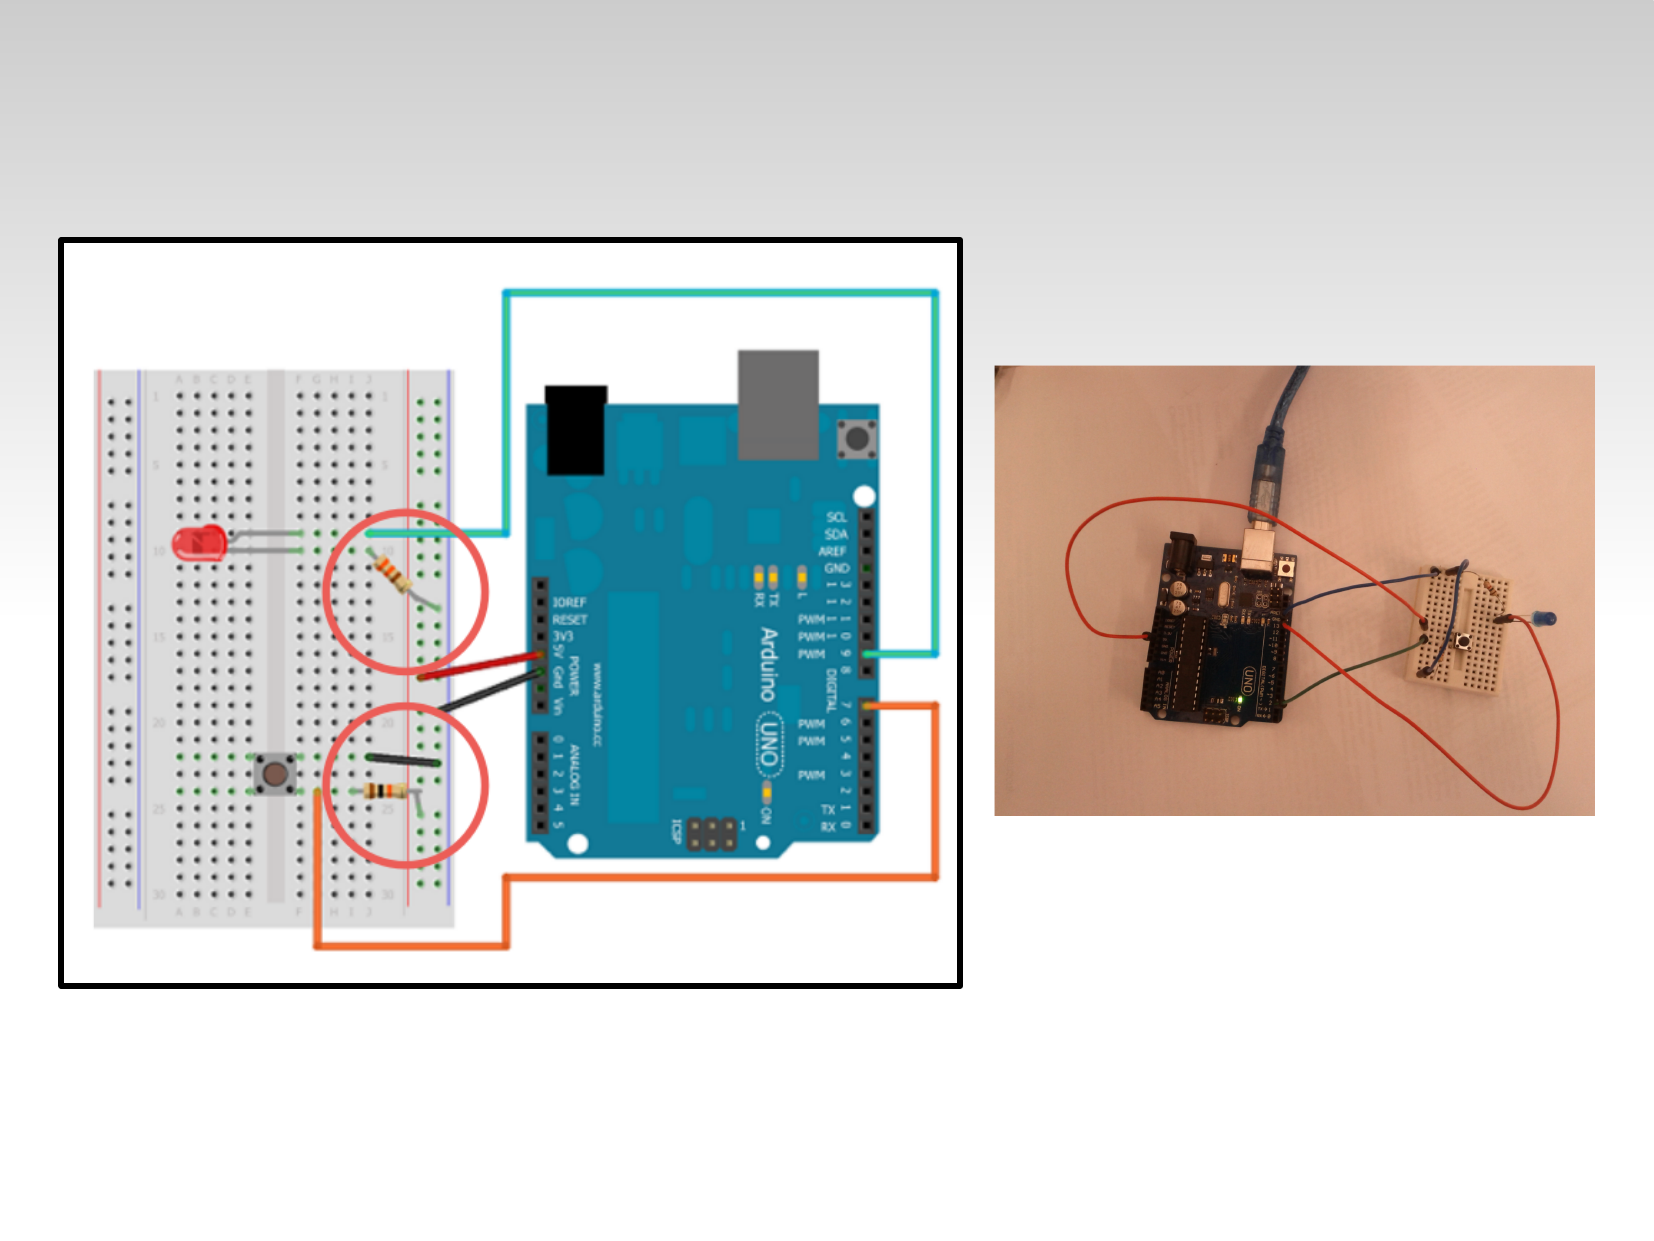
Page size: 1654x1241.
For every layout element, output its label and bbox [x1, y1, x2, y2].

picture [994, 365, 1595, 816]
picture [64, 243, 958, 983]
